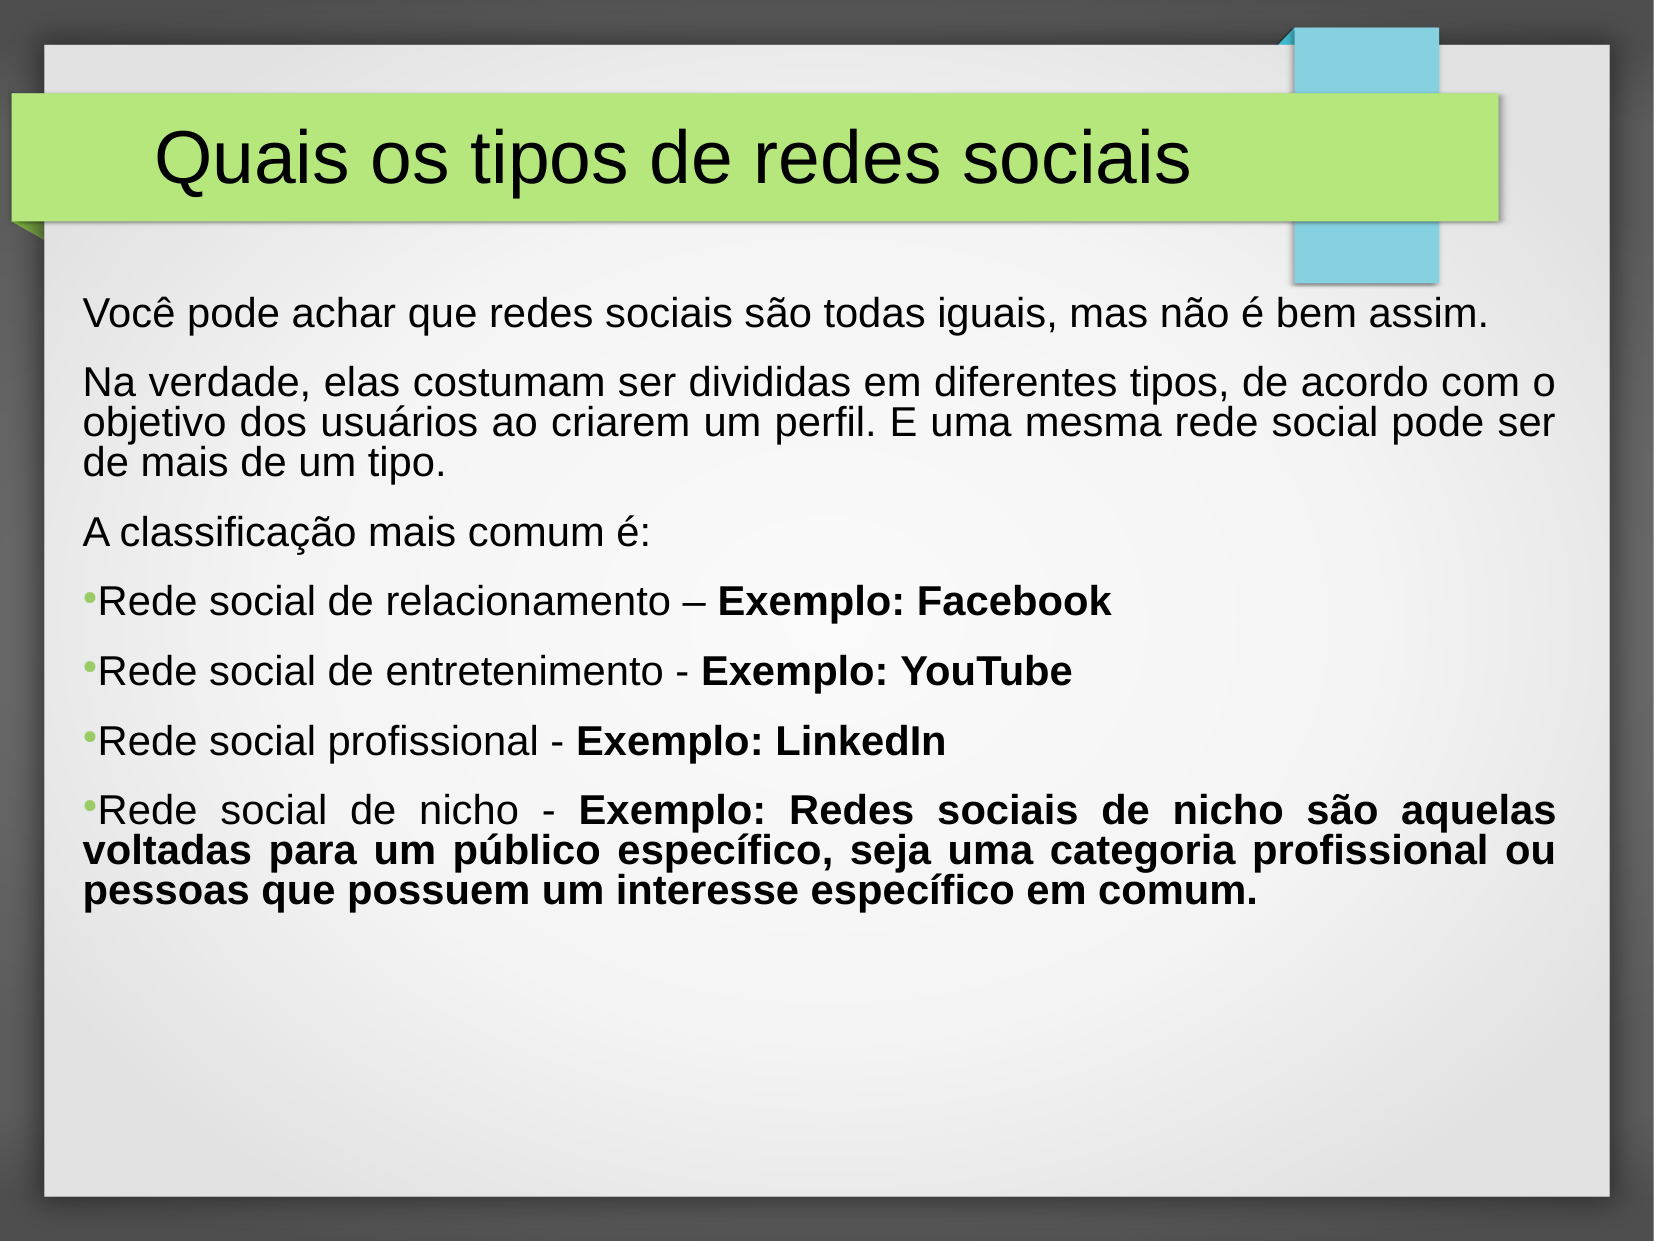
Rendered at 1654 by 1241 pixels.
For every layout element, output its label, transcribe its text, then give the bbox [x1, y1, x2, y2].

title Quais os tipos de redes sociais [82, 94, 1264, 213]
list Você pode achar que redes sociais são todas iguais, mas não é bem assim. Na verdade, elas costumam ser divididas em diferentes tipos, de acordo com o objetivo dos usuários ao criarem um perfil. E uma mesma rede social pode ser de mais de um tipo. A classificação mais comum é: Rede social de relacionamento – Exemplo: Facebook Rede social de entretenimento - Exemplo: YouTube Rede social profissional - Exemplo: LinkedIn Rede social de nicho - Exemplo: Redes sociais de nicho são aquelas voltadas para um público específico, seja uma categoria profissional ou pessoas que possuem um interesse específico em comum. [82, 295, 1571, 1015]
picture [0, 0, 1654, 1241]
